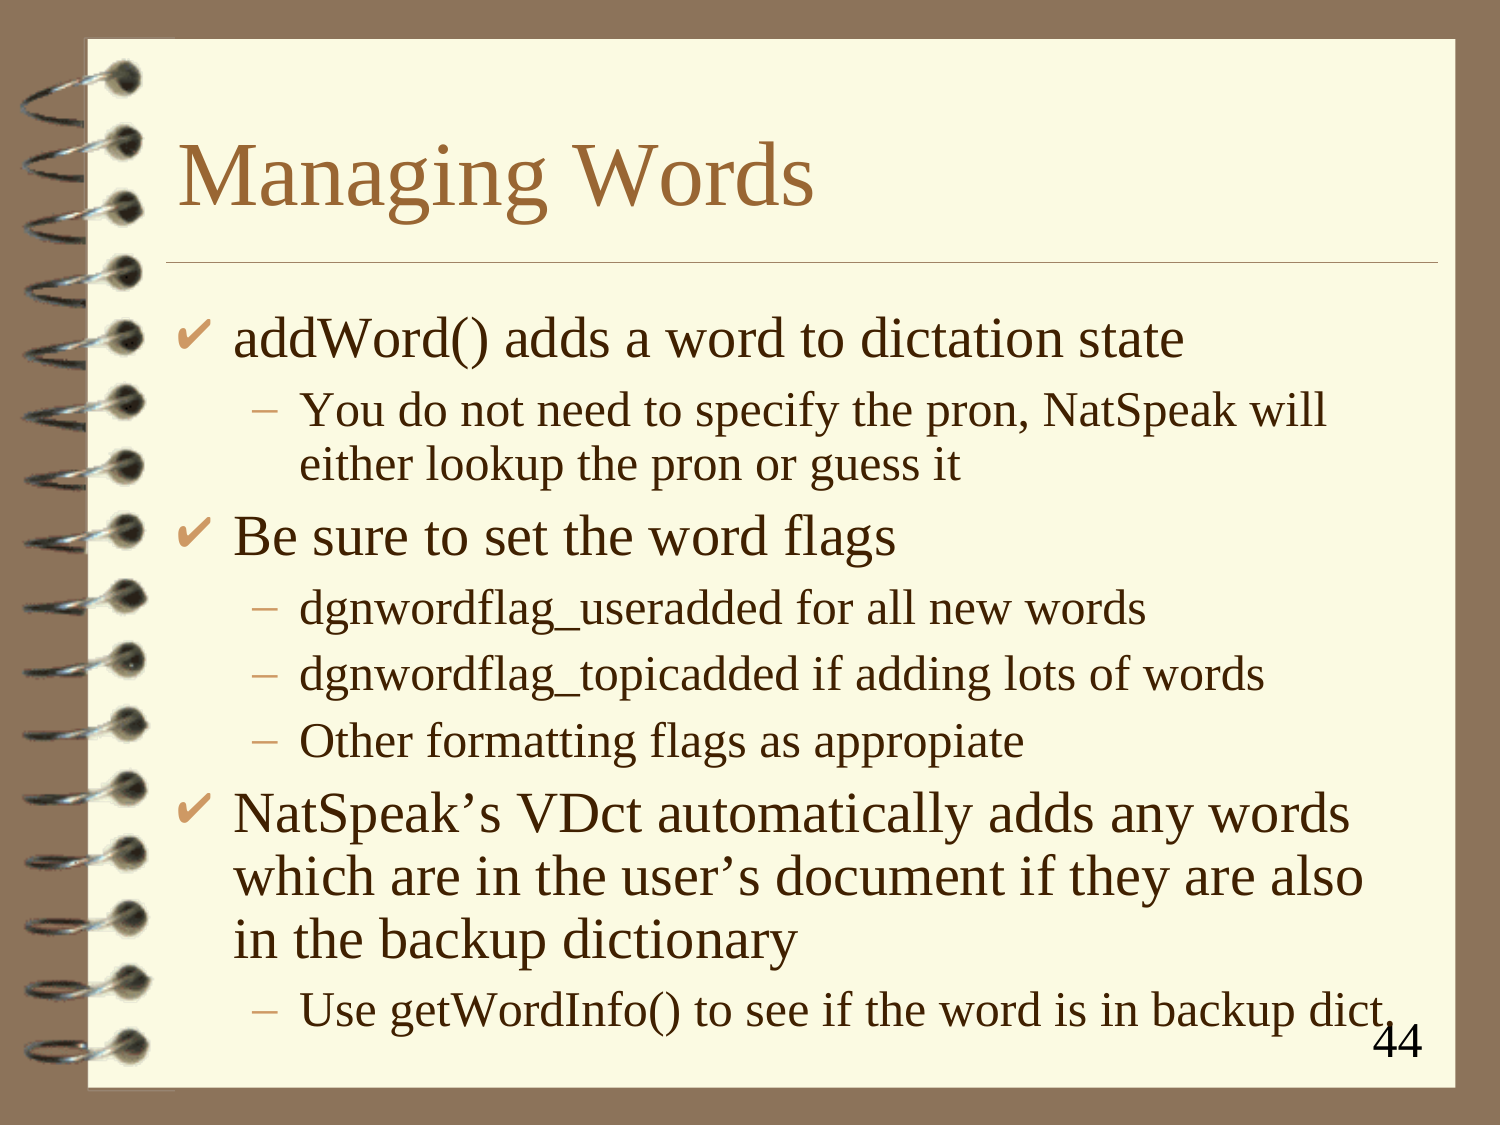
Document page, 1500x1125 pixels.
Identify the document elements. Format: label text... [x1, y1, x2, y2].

picture [0, 0, 175, 1125]
title Managing Words [162, 74, 1438, 263]
list addWord() adds a word to dictation state You do not need to specify the pron, NatSpeak will either lookup the pron or guess it Be sure to set the word flags dgnwordflag_useradded for all new words dgnwordflag_topicadded if adding lots of words Other formatting flags as appropiate NatSpeak’s VDct automatically adds any words which are in the user’s document if they are also in the backup dictionary Use getWordInfo() to see if the word is in backup dict. [162, 299, 1438, 976]
